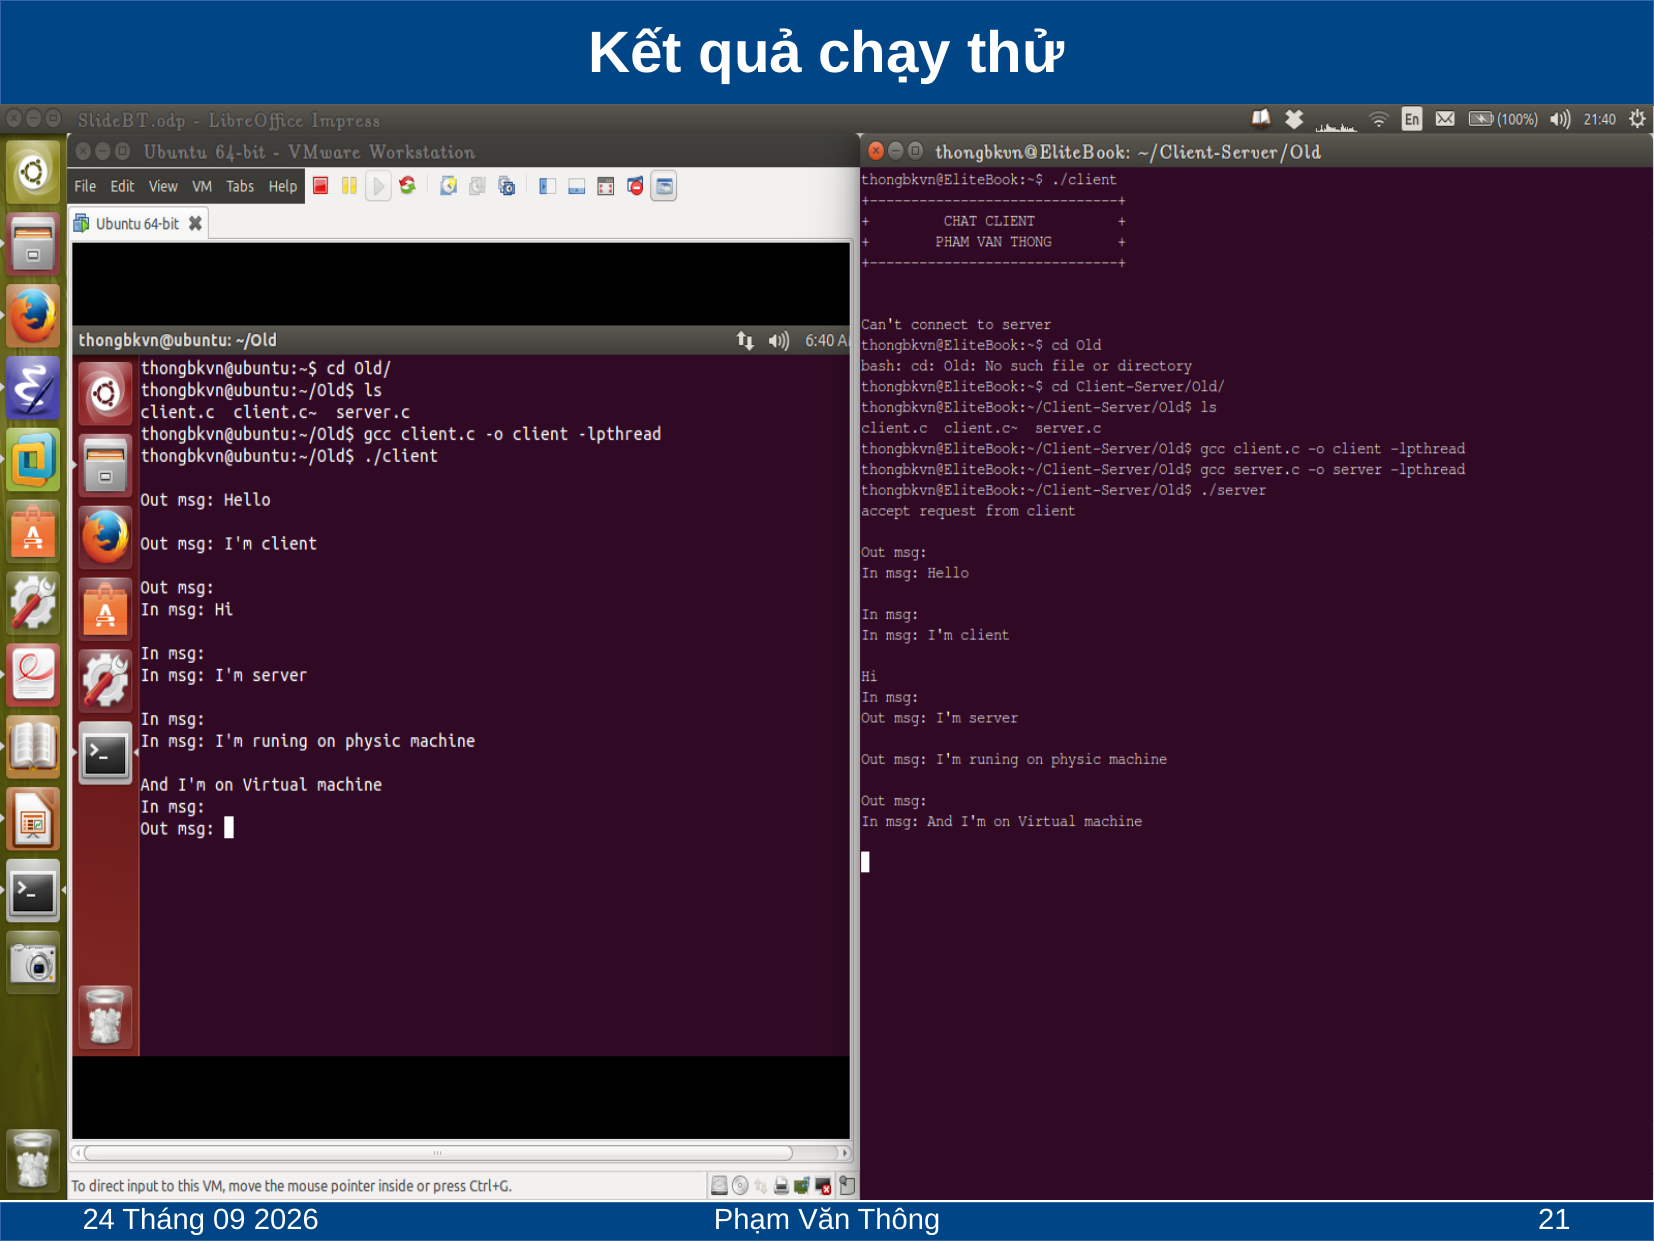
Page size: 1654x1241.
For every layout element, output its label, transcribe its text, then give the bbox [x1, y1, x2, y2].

title Kết quả chạy thử [0, 0, 1654, 104]
picture [0, 104, 1654, 1201]
